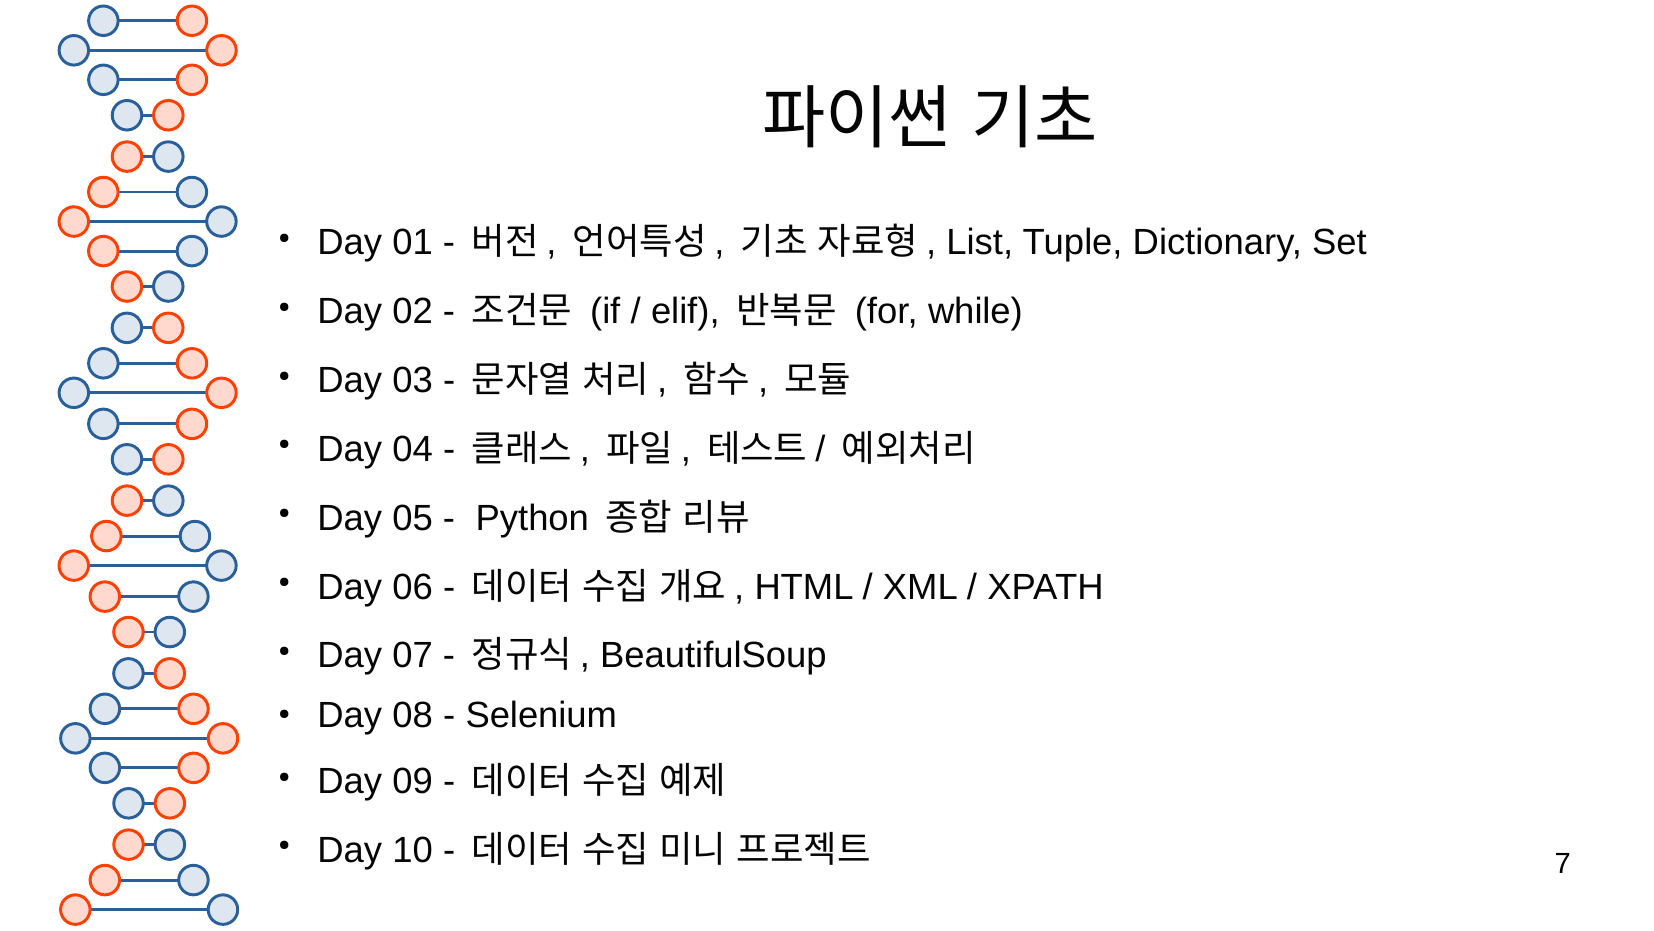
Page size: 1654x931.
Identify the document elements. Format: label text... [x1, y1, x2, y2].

title 파이썬 기초 [265, 35, 1595, 189]
list Day 01 - 버전, 언어특성, 기초 자료형, List, Tuple, Dictionary, Set Day 02 - 조건문 (if / elif), 반복문 (for, while) Day 03 - 문자열 처리, 함수, 모듈 Day 04 - 클래스, 파일, 테스트/ 예외처리 Day 05 - Python 종합 리뷰 Day 06 - 데이터 수집 개요, HTML / XML / XPATH Day 07 - 정규식, BeautifulSoup Day 08 - Selenium Day 09 - 데이터 수집 예제 Day 10 - 데이터 수집 미니 프로젝트 [265, 212, 1595, 880]
